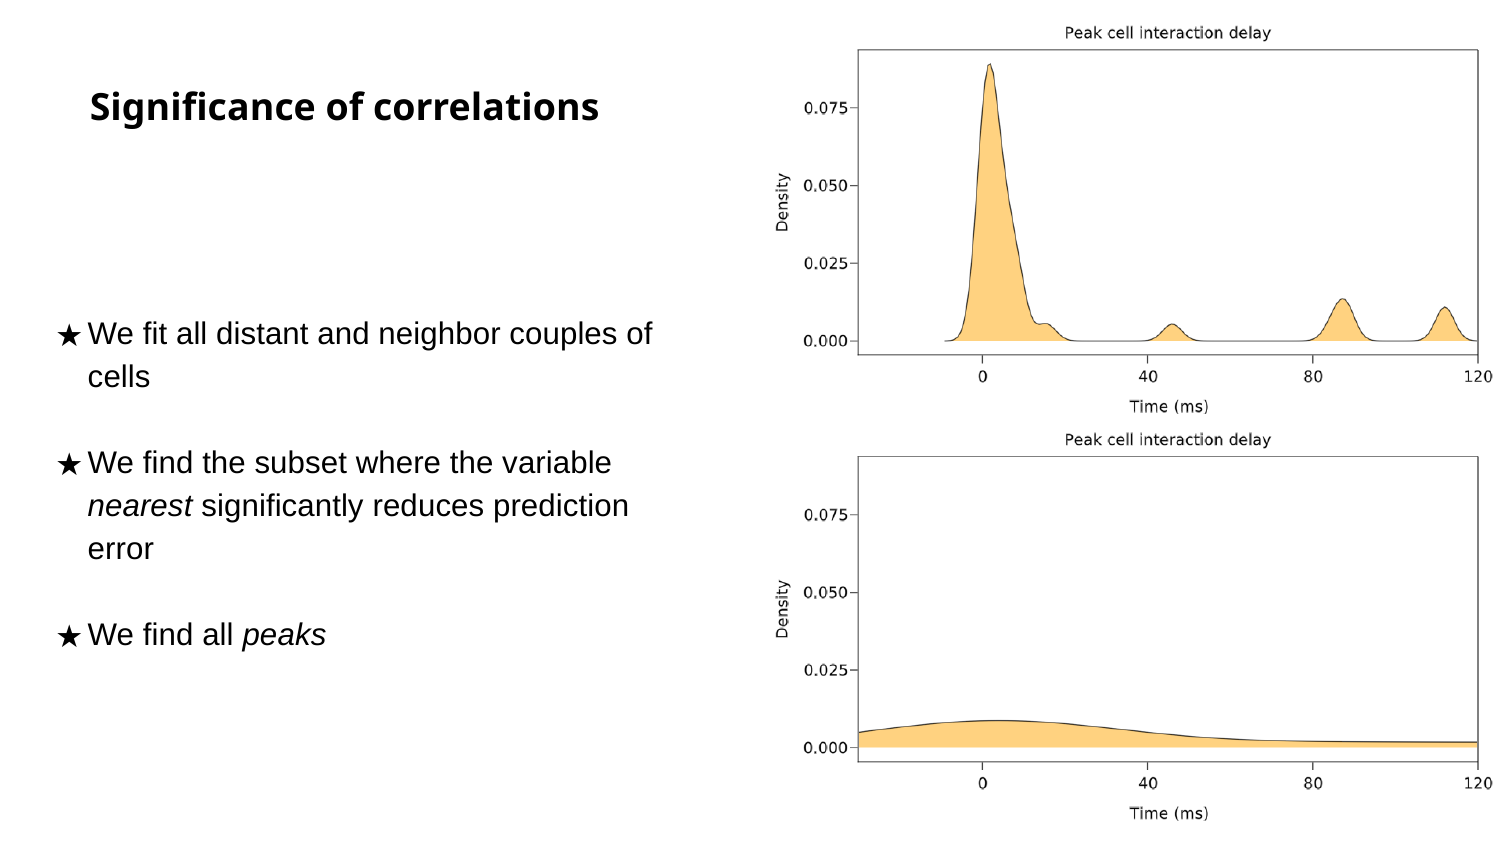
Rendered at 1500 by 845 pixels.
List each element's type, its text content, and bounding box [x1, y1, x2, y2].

text_box We fit all distant and neighbor couples of cells We find the subset where the variable nearest significantly reduces prediction error We find all peaks [37, 300, 676, 567]
picture [750, 0, 1500, 845]
text_box Significance of correlations [75, 75, 1425, 188]
